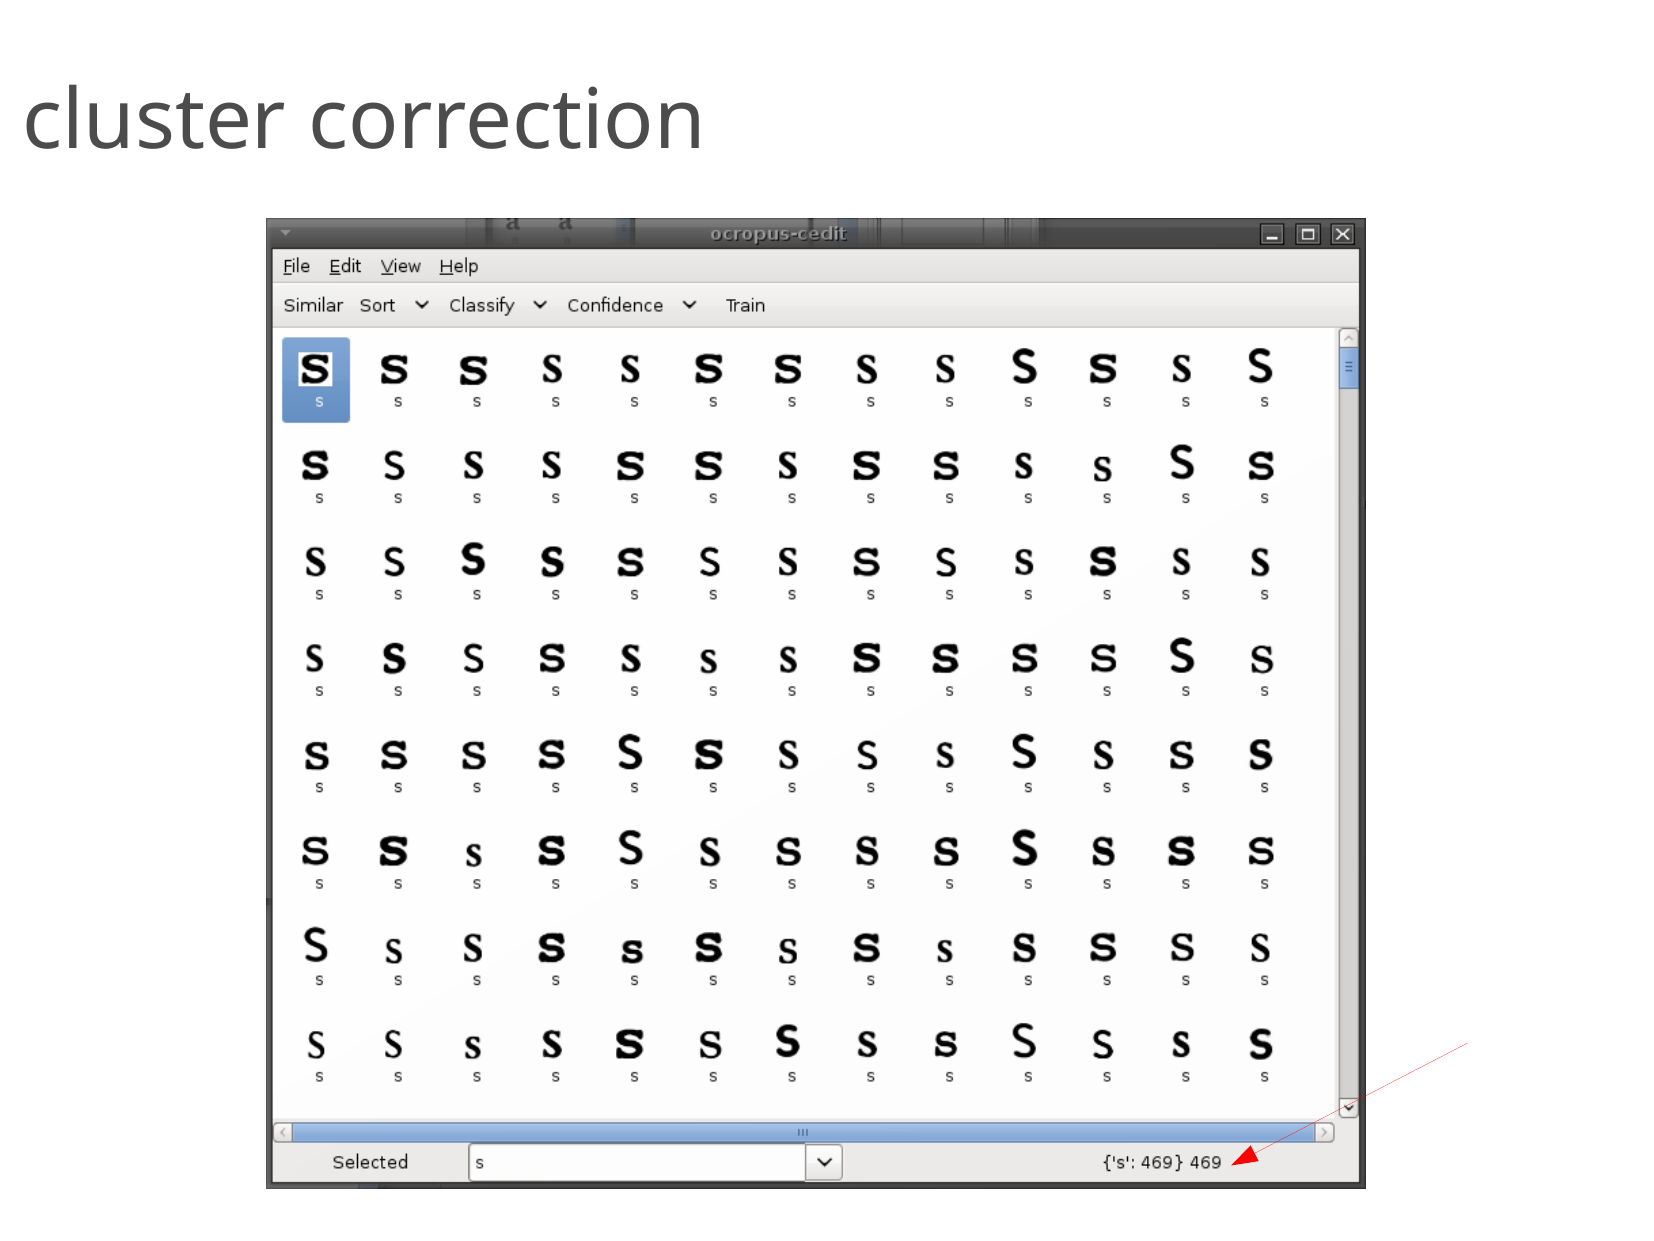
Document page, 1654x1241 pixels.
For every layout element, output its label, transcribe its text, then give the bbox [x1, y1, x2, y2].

title cluster correction [22, 26, 1654, 205]
picture [266, 218, 1366, 1189]
